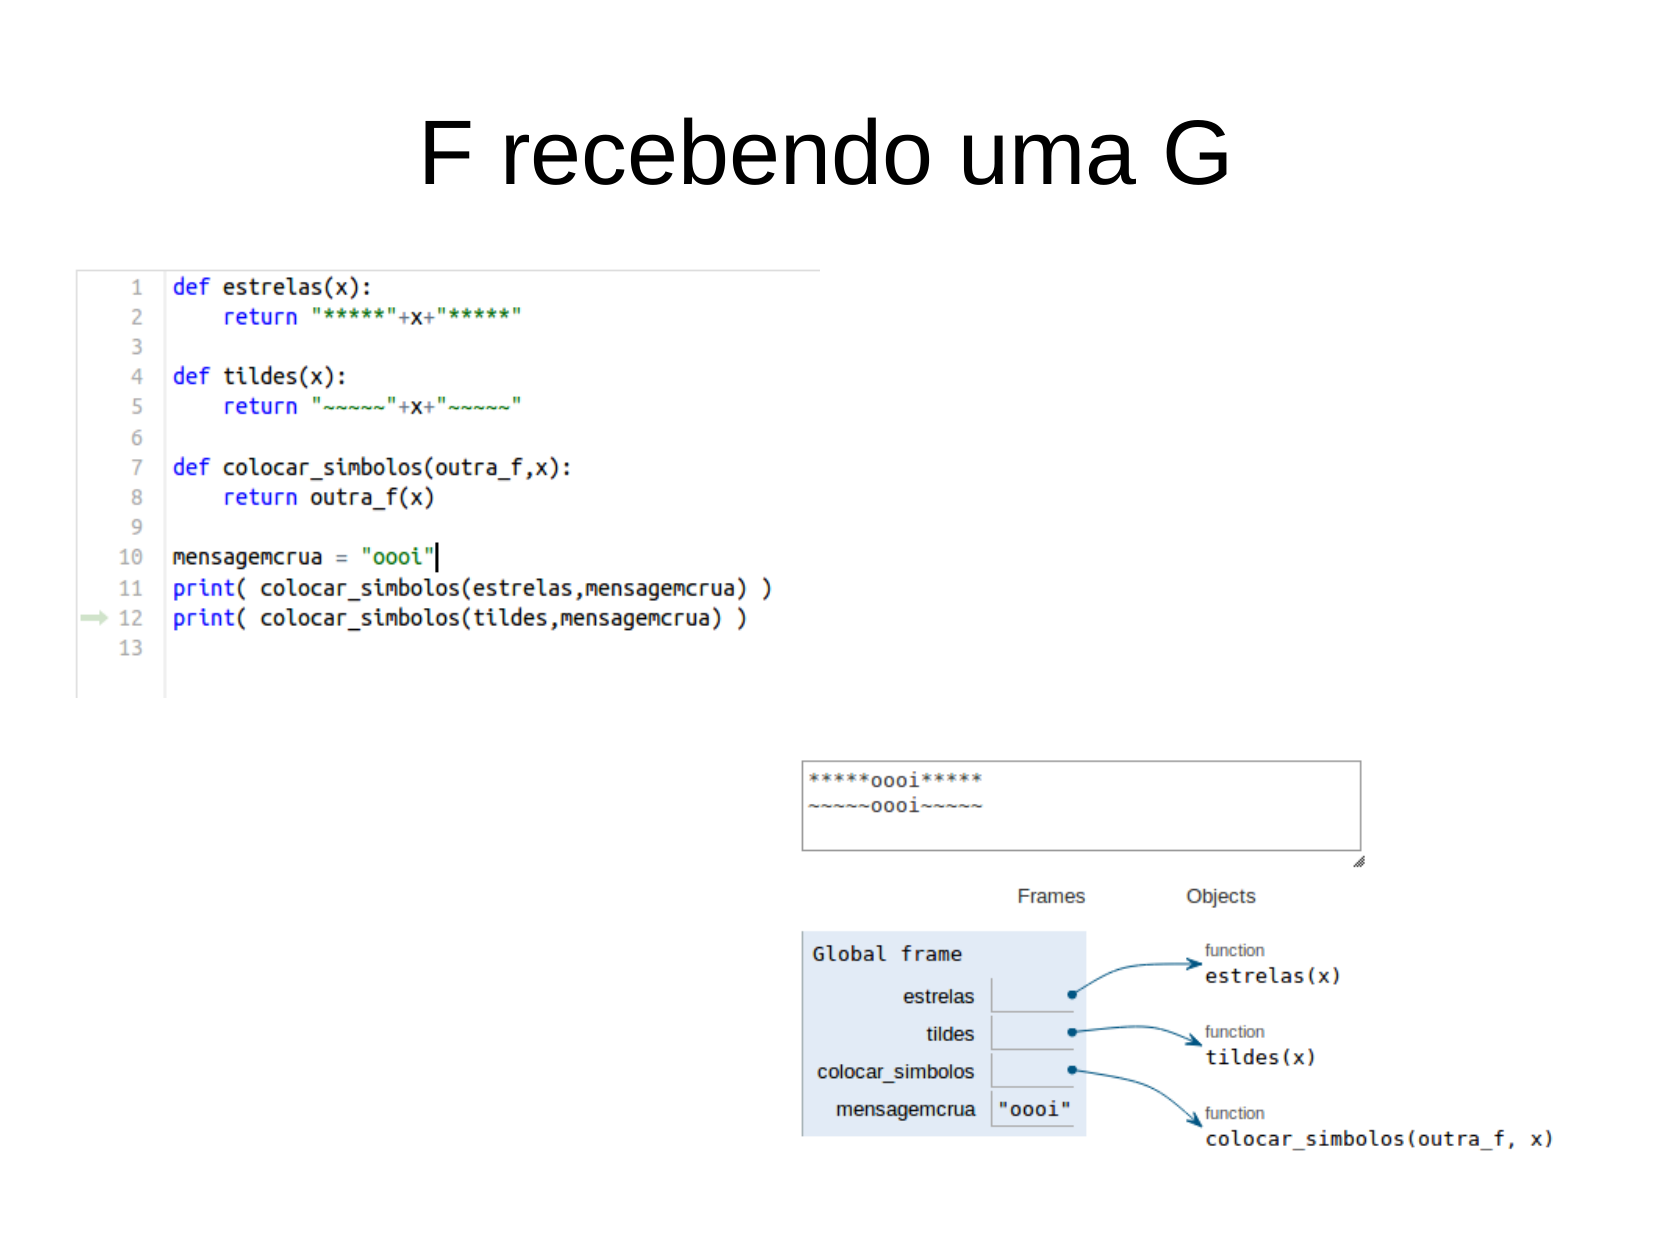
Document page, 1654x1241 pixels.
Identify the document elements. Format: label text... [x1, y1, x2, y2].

title F recebendo uma G [82, 49, 1571, 257]
picture [791, 756, 1576, 1182]
picture [59, 259, 820, 698]
